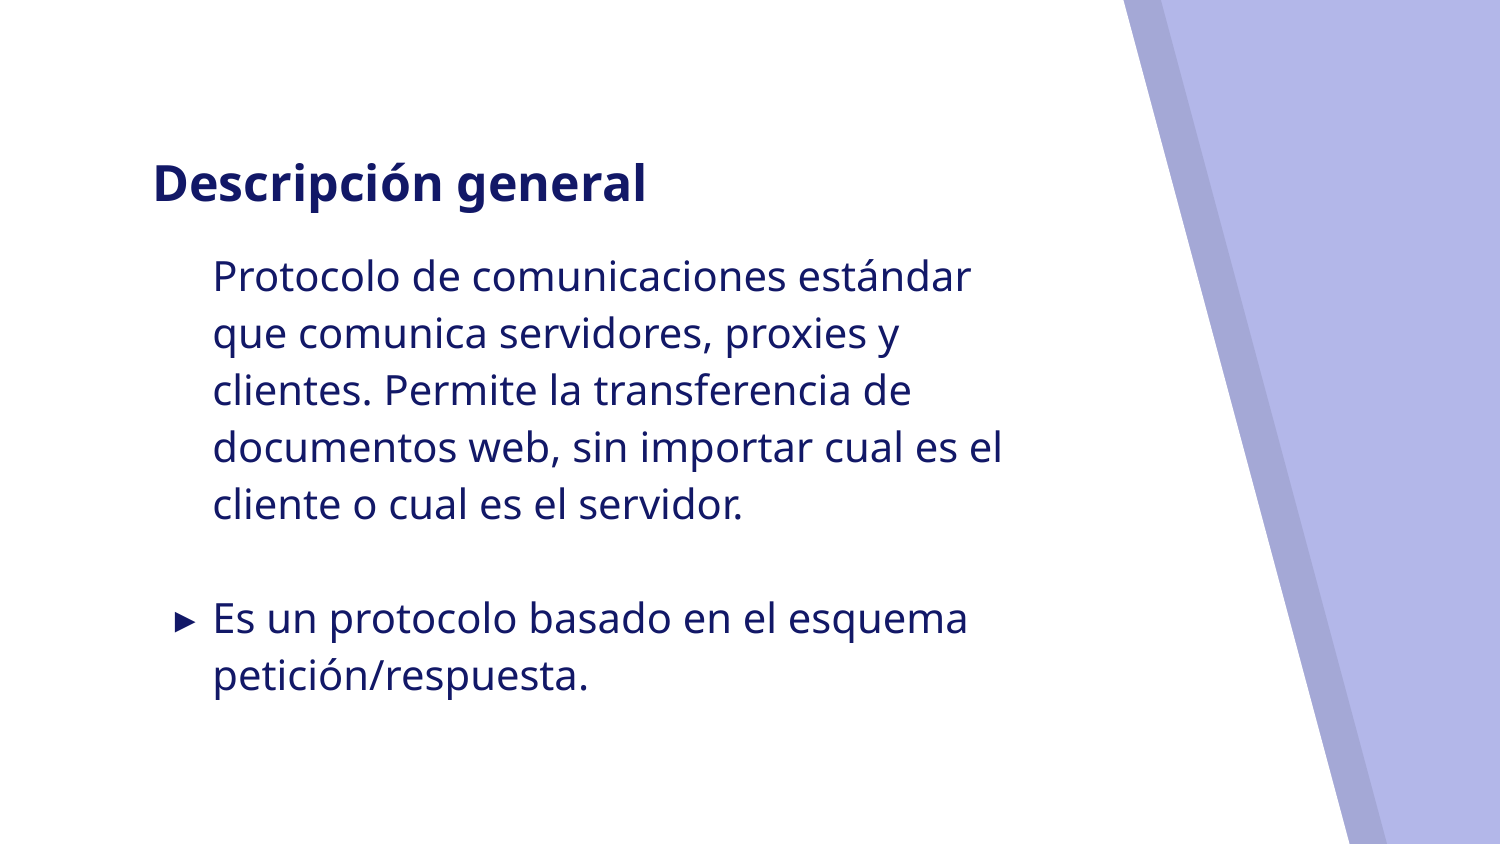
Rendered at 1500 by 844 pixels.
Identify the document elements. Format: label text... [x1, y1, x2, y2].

title Descripción general [137, 146, 1011, 227]
list Protocolo de comunicaciones estándar que comunica servidores, proxies y clientes. Permite la transferencia de documentos web, sin importar cual es el cliente o cual es el servidor. Es un protocolo basado en el esquema petición/respuesta. [137, 246, 1011, 781]
